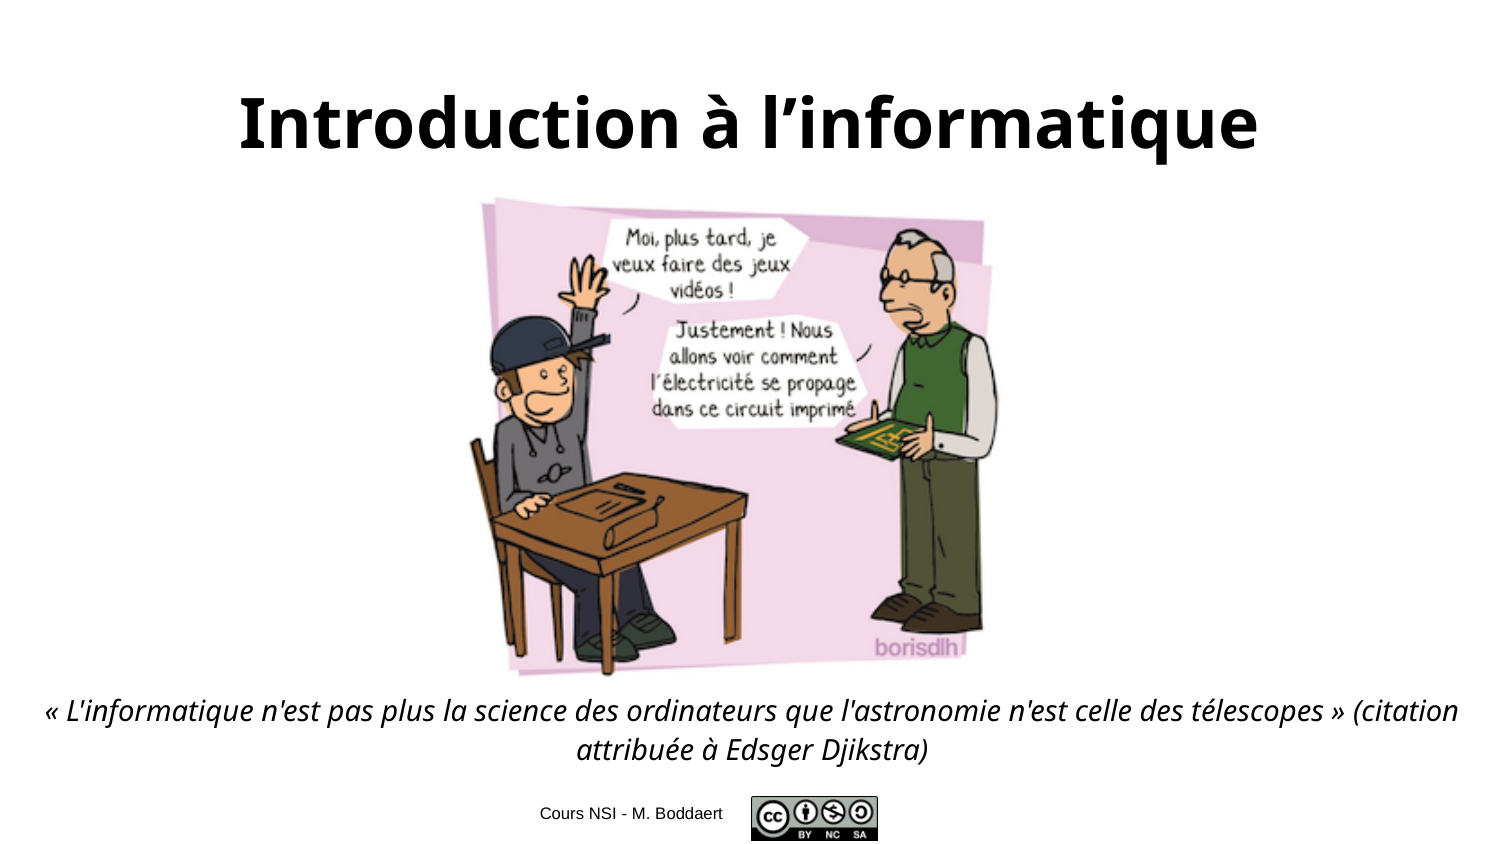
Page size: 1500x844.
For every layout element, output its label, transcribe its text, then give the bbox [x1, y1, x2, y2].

title Introduction à l’informatique [51, 63, 1449, 178]
picture [751, 796, 878, 841]
text_box « L'informatique n'est pas plus la science des ordinateurs que l'astronomie n'est celle des télescopes » (citation attribuée à Edsger Djikstra) [17, 678, 1488, 781]
picture [465, 176, 1010, 678]
